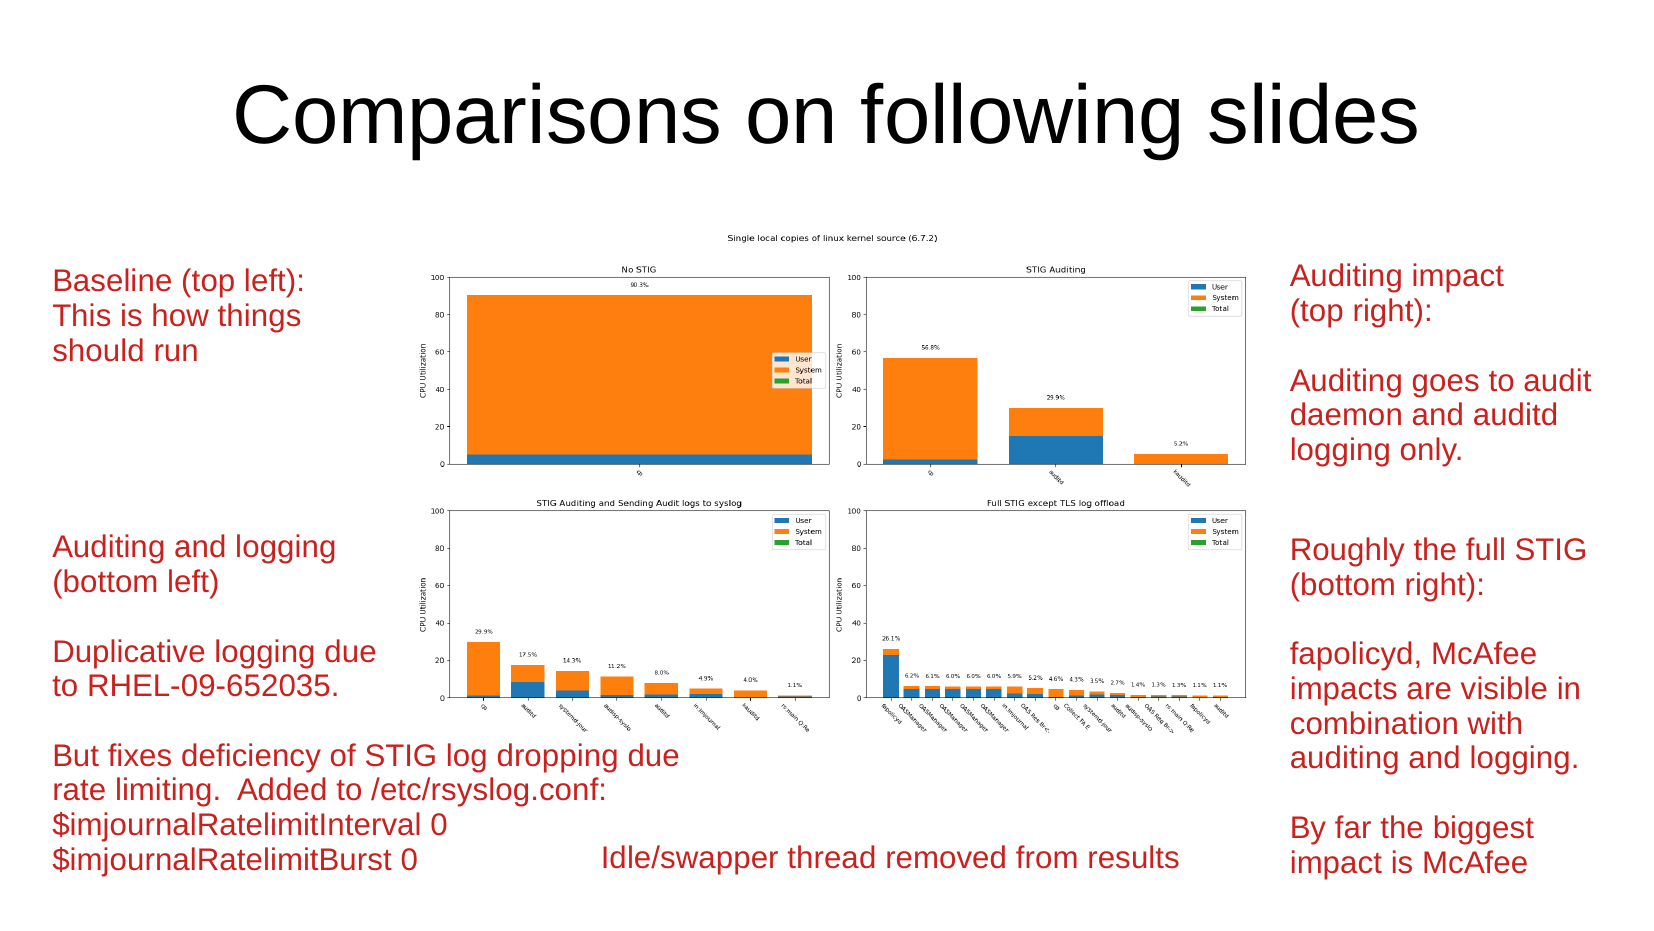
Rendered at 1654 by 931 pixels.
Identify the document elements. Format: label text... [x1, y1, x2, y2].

picture [412, 224, 1253, 751]
text_box Idle/swapper thread removed from results [586, 832, 1201, 918]
title Comparisons on following slides [82, 37, 1571, 193]
text_box Auditing impact (top right): Auditing goes to audit daemon and auditd logging only. [1275, 251, 1613, 490]
text_box Auditing and logging (bottom left) Duplicative logging due to RHEL-09-652035. But fixes deficiency of STIG log dropping due rate limiting. Added to /etc/rsyslog.conf: $imjournalRatelimitInterval 0 $imjournalRatelimitBurst 0 [37, 487, 751, 885]
text_box Roughly the full STIG (bottom right): fapolicyd, McAfee impacts are visible in combination with auditing and logging. By far the biggest impact is McAfee [1275, 490, 1613, 888]
text_box Baseline (top left): This is how things should run [37, 256, 338, 376]
